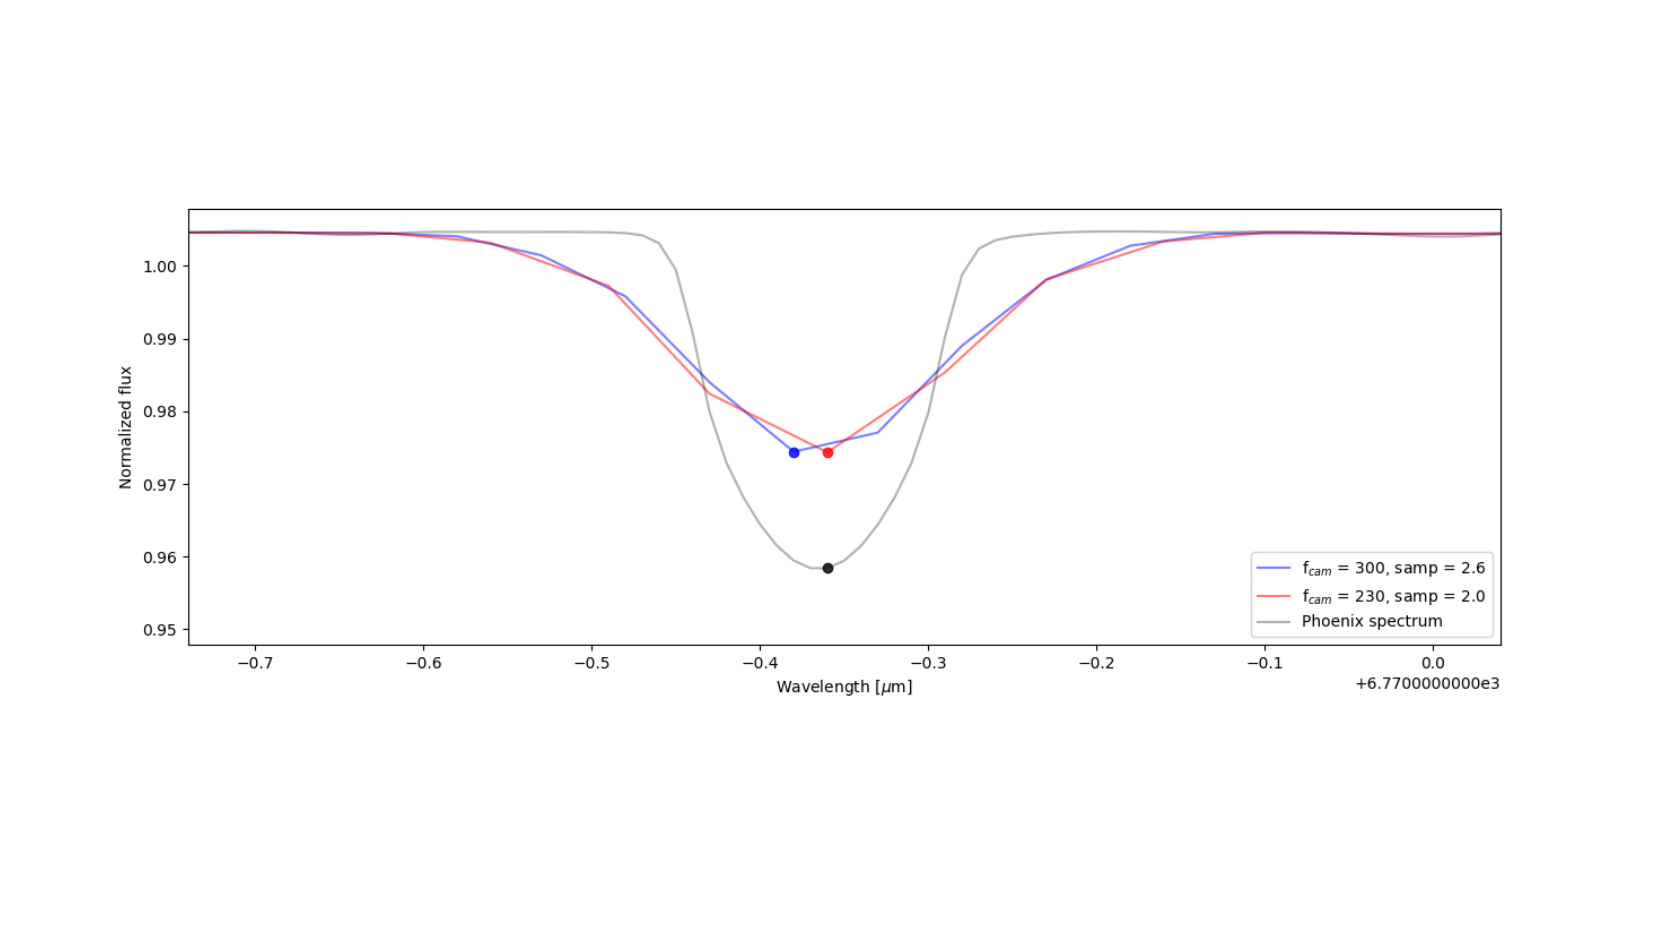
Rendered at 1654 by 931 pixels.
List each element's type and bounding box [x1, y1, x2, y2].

picture [0, 141, 1654, 707]
